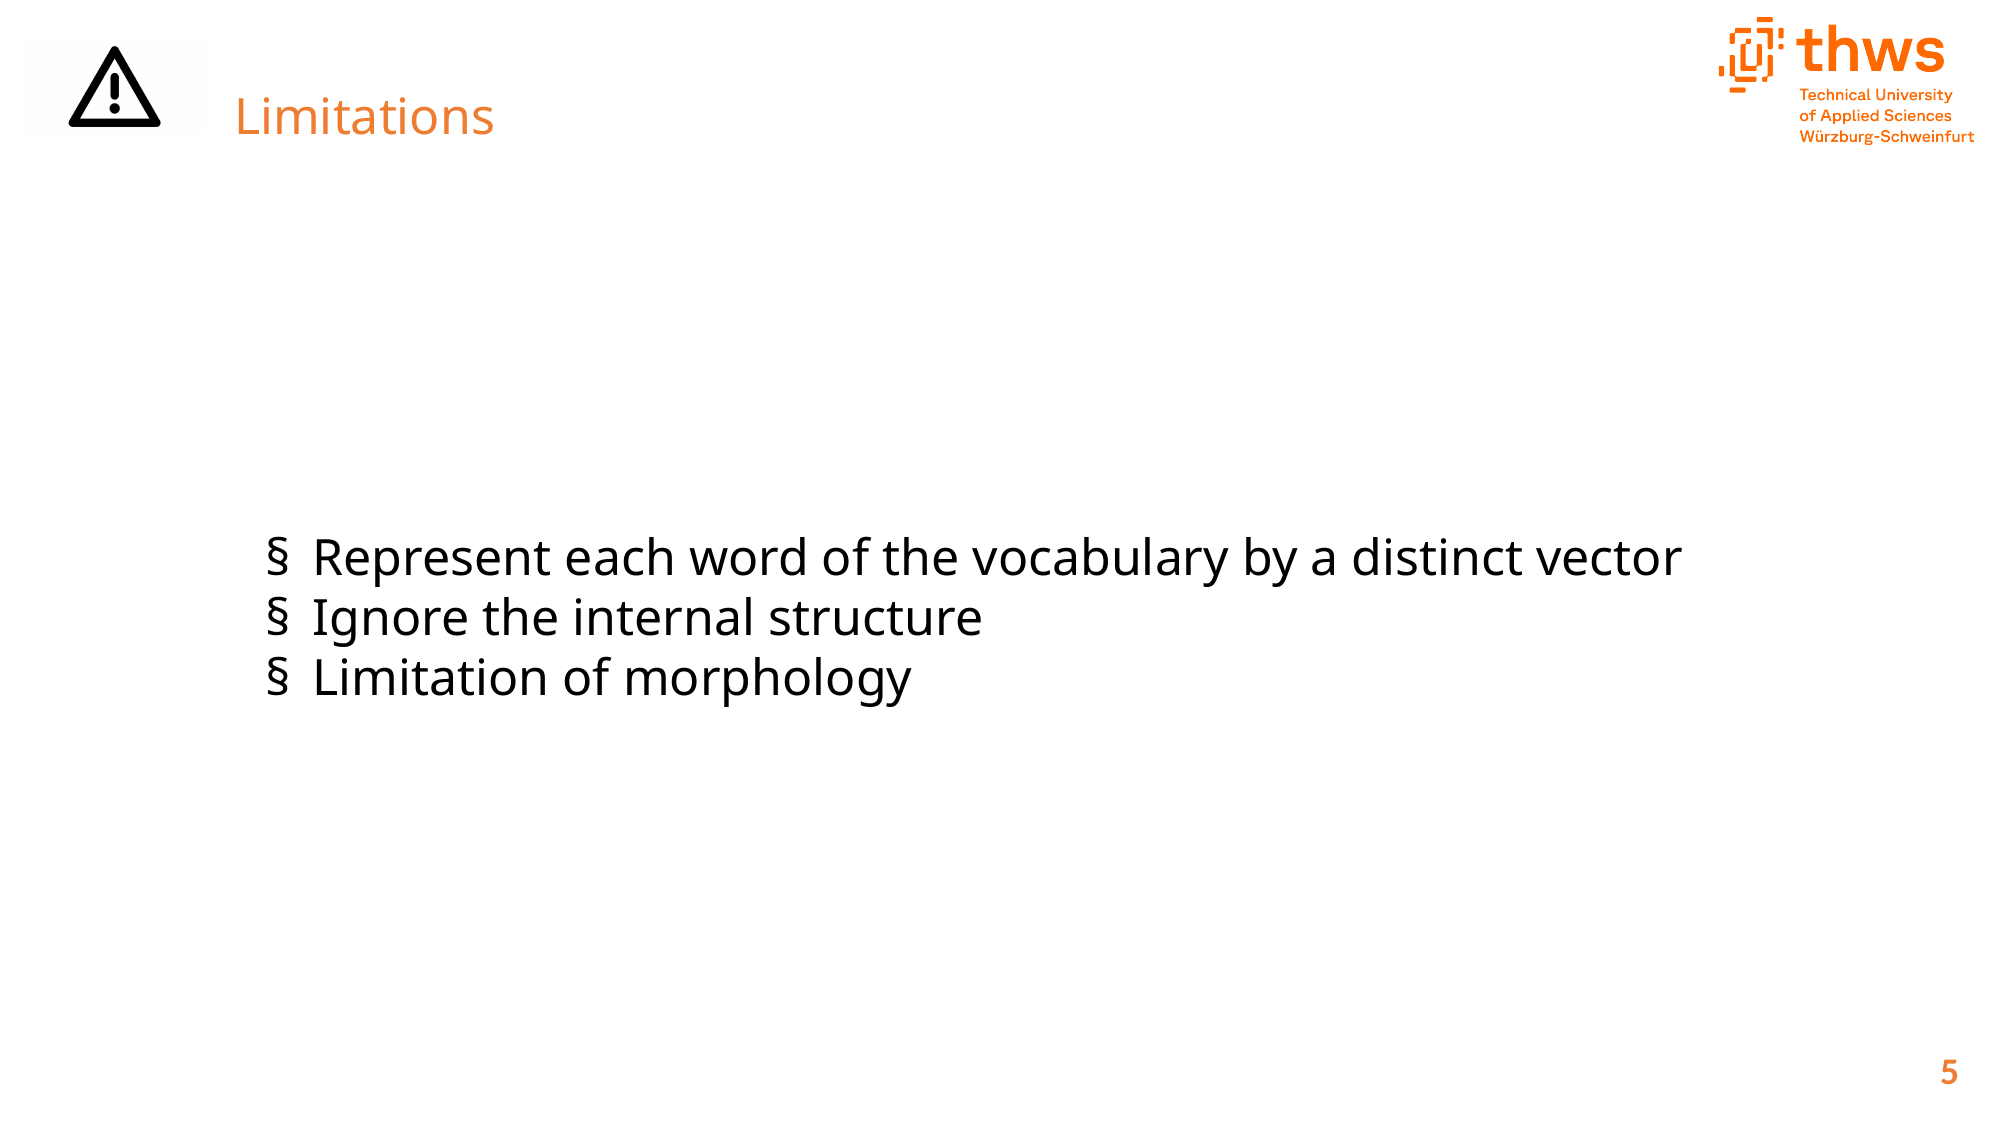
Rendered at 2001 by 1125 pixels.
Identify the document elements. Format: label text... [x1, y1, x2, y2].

text_box 5 [1925, 1039, 2000, 1100]
text_box Represent each word of the vocabulary by a distinct vector Ignore the internal structure Limitation of morphology [250, 518, 1852, 715]
picture [24, 39, 205, 134]
text_box Limitations [219, 77, 1000, 153]
picture [1702, 0, 2000, 167]
